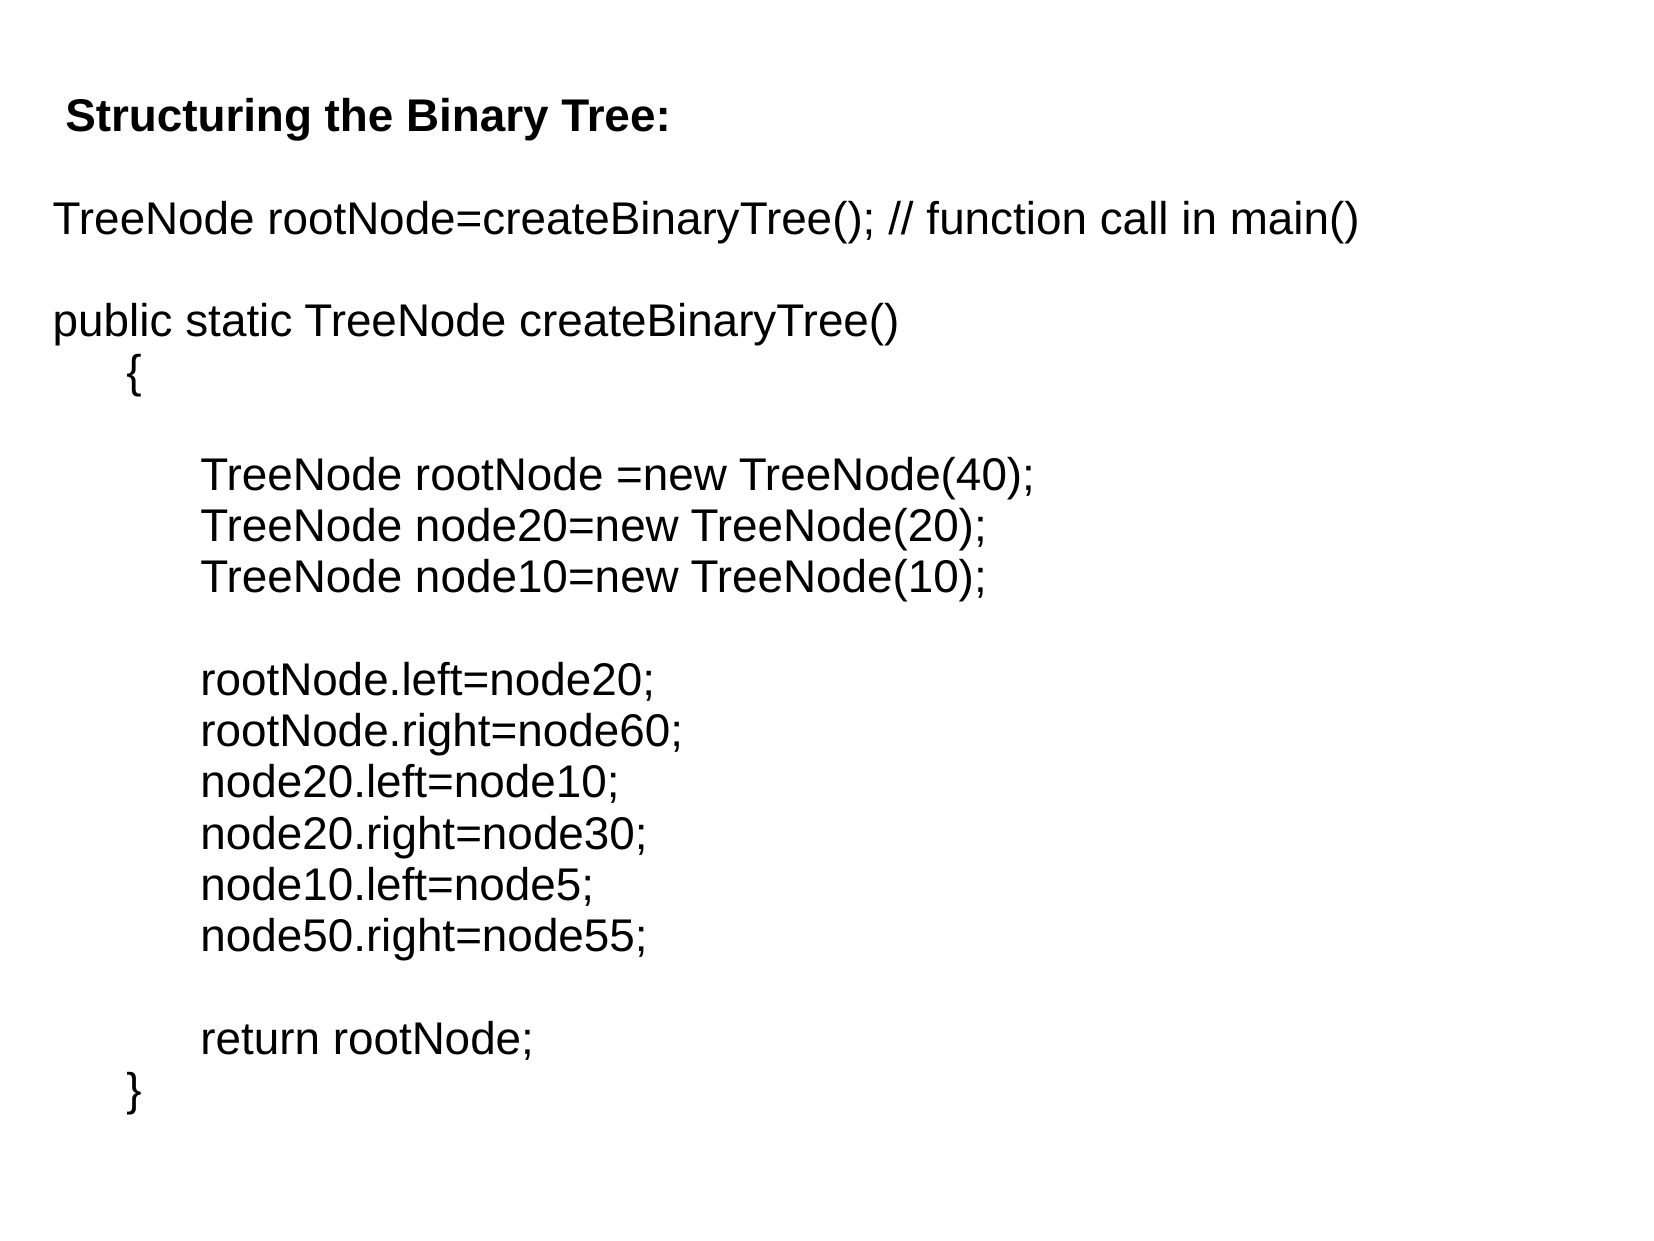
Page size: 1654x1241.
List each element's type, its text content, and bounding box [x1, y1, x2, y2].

text_box Structuring the Binary Tree: TreeNode rootNode=createBinaryTree(); // function call in main() public static TreeNode createBinaryTree() { TreeNode rootNode =new TreeNode(40); TreeNode node20=new TreeNode(20); TreeNode node10=new TreeNode(10); rootNode.left=node20; rootNode.right=node60; node20.left=node10; node20.right=node30; node10.left=node5; node50.right=node55; return rootNode; } [37, 82, 1654, 1123]
